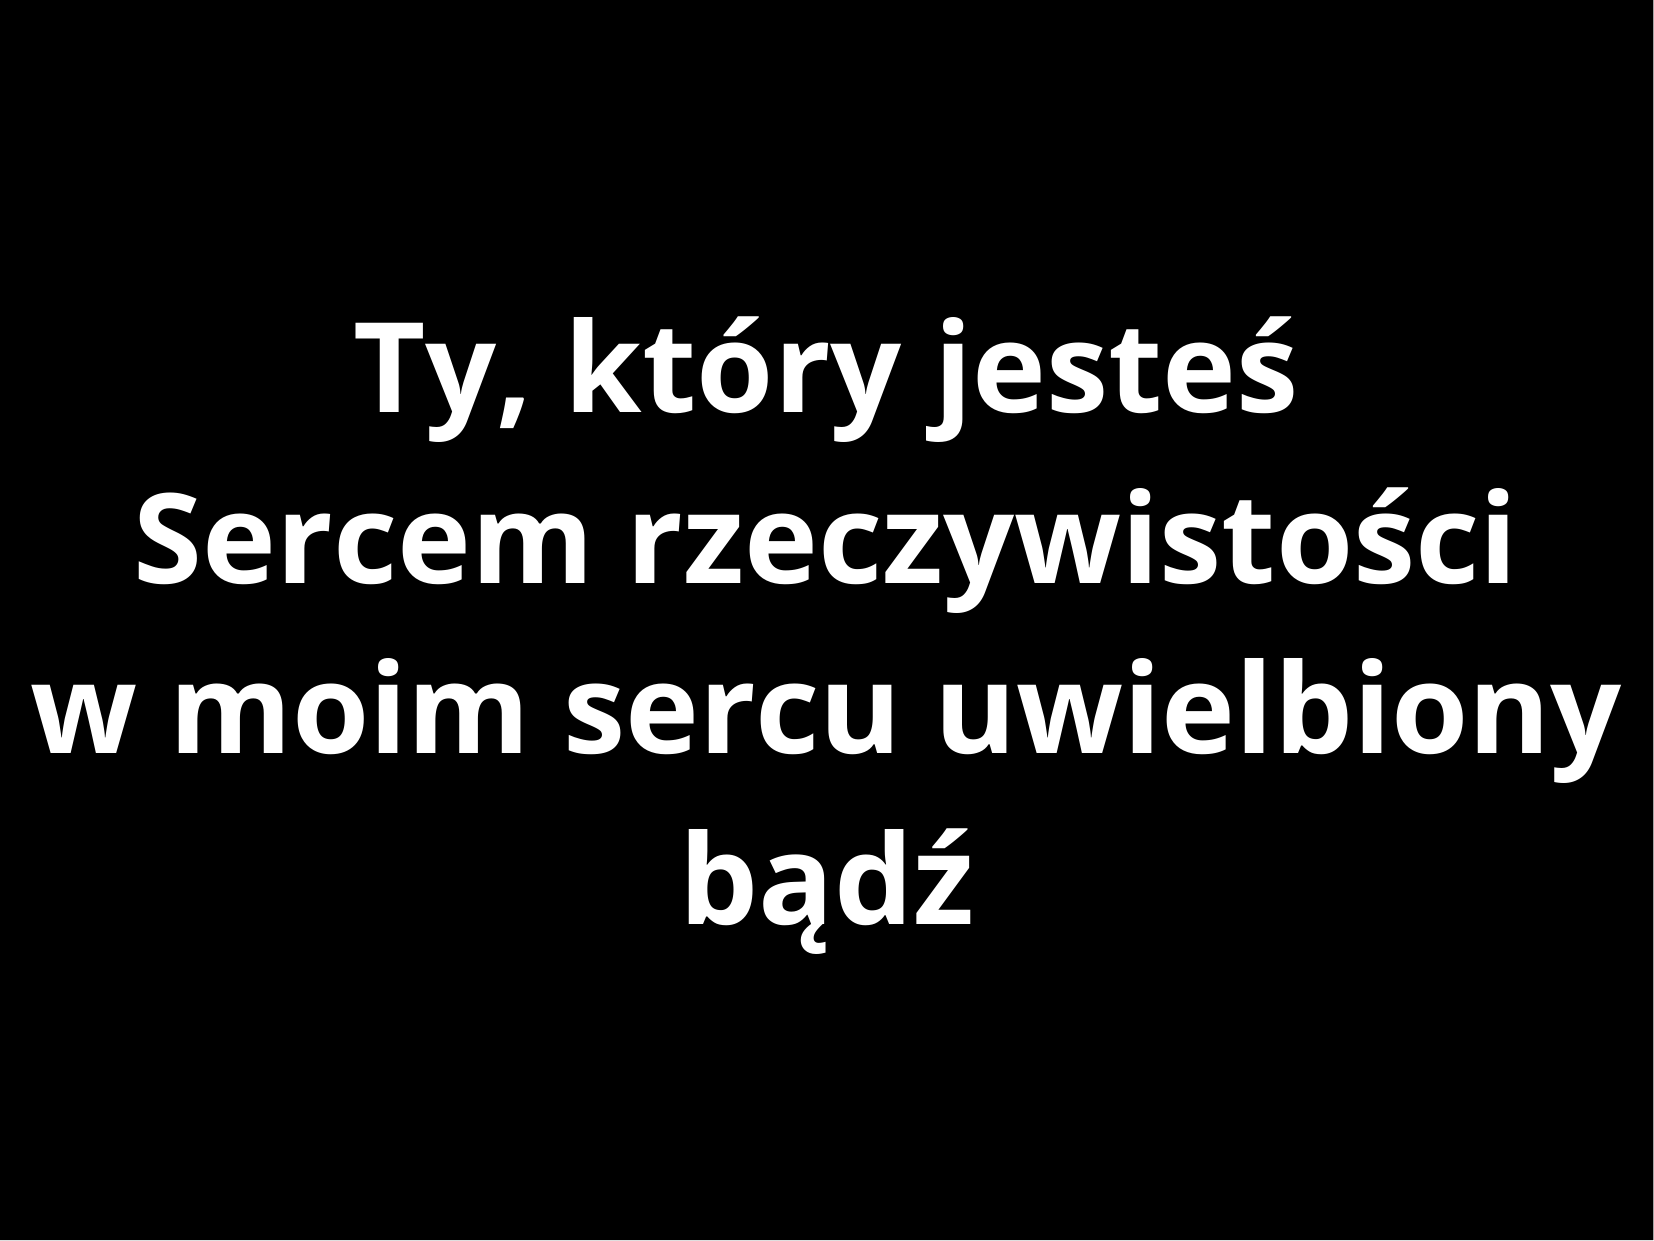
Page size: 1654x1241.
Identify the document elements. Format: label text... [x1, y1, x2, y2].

title Ty, który jesteś Sercem rzeczywistości w moim sercu uwielbiony bądź [0, 0, 1654, 1241]
